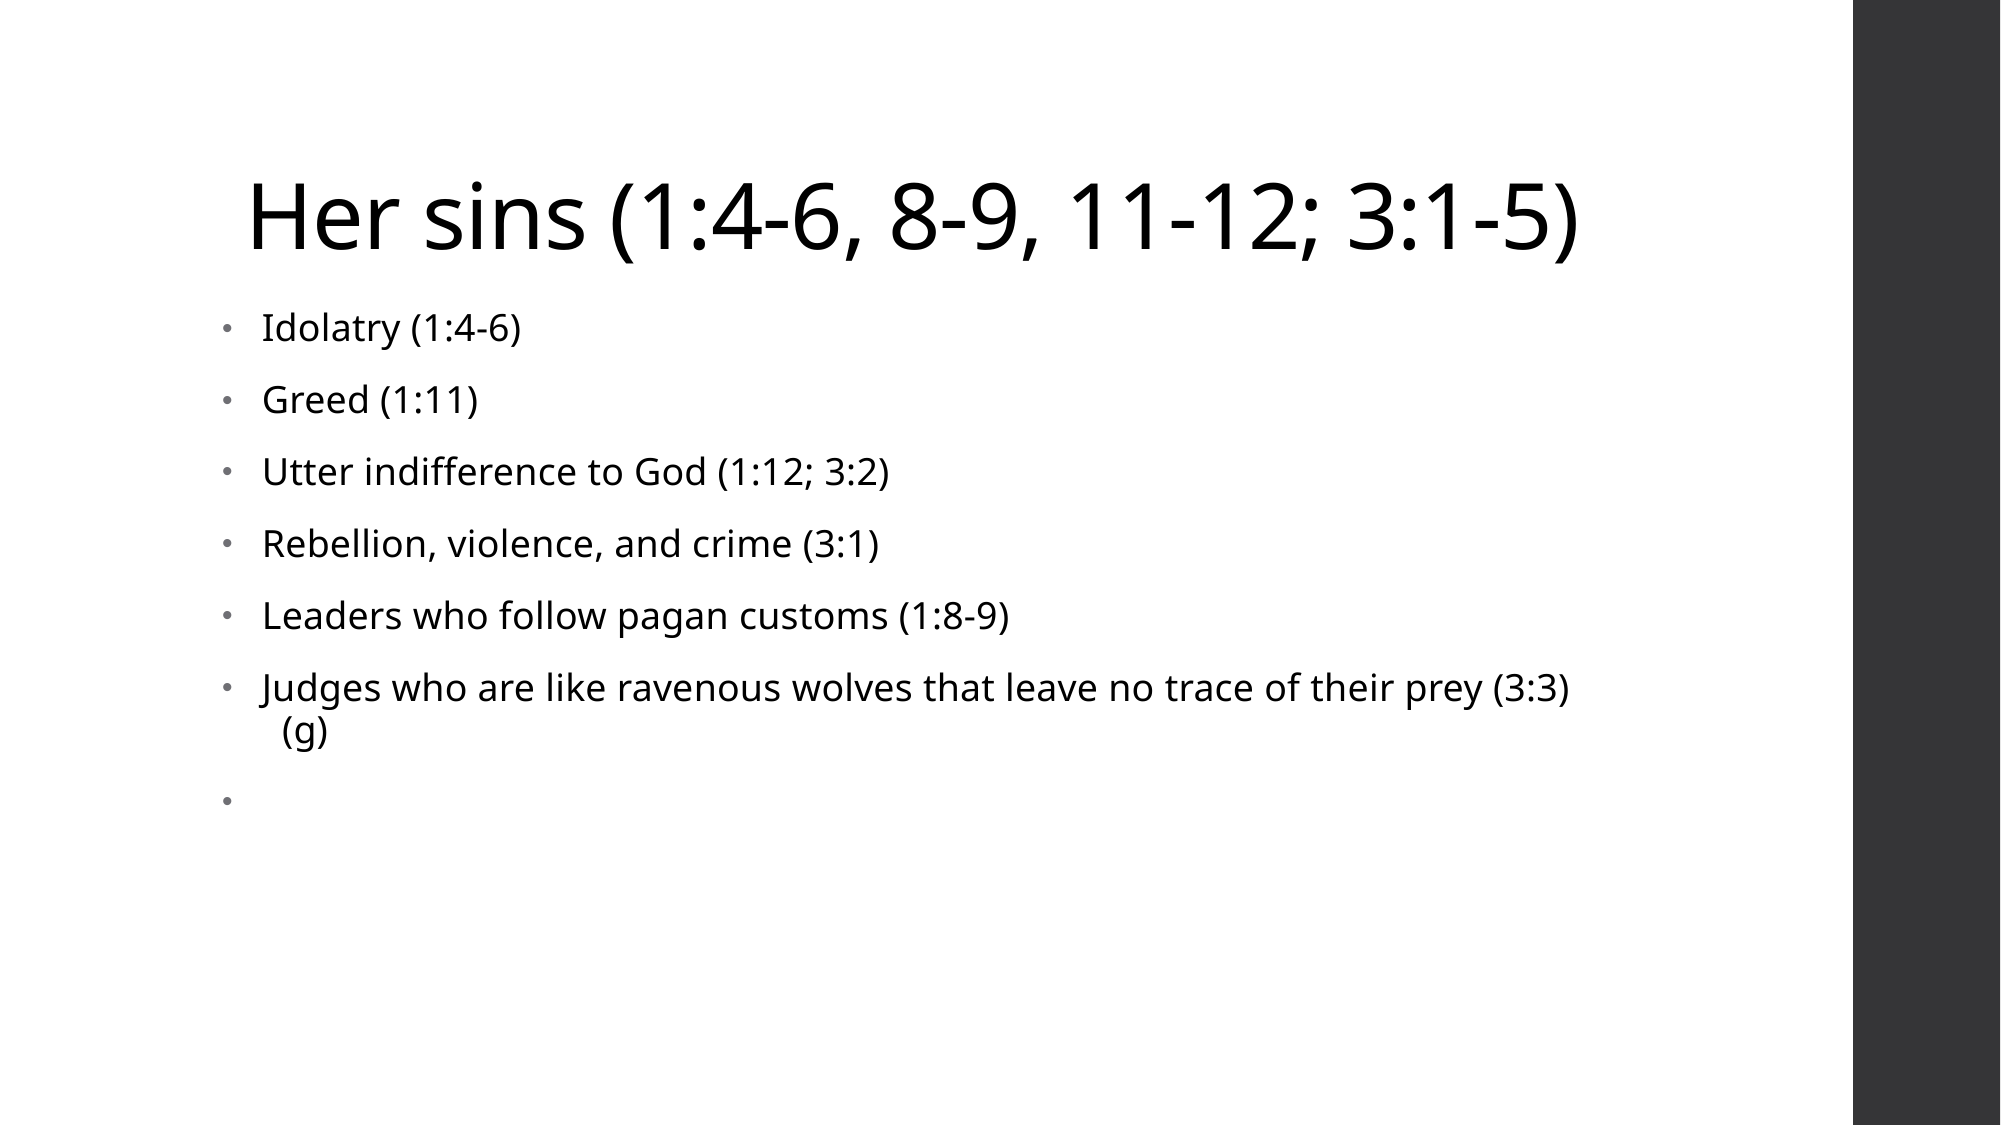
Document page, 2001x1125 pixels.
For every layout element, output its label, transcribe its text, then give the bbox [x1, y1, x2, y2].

title Her sins (1:4-6, 8-9, 11-12; 3:1-5) [206, 60, 1797, 278]
list Idolatry (1:4-6) Greed (1:11) Utter indifference to God (1:12; 3:2) Rebellion, violence, and crime (3:1) Leaders who follow pagan customs (1:8-9) Judges who are like ravenous wolves that leave no trace of their prey (3:3) (g) [206, 299, 1617, 1014]
